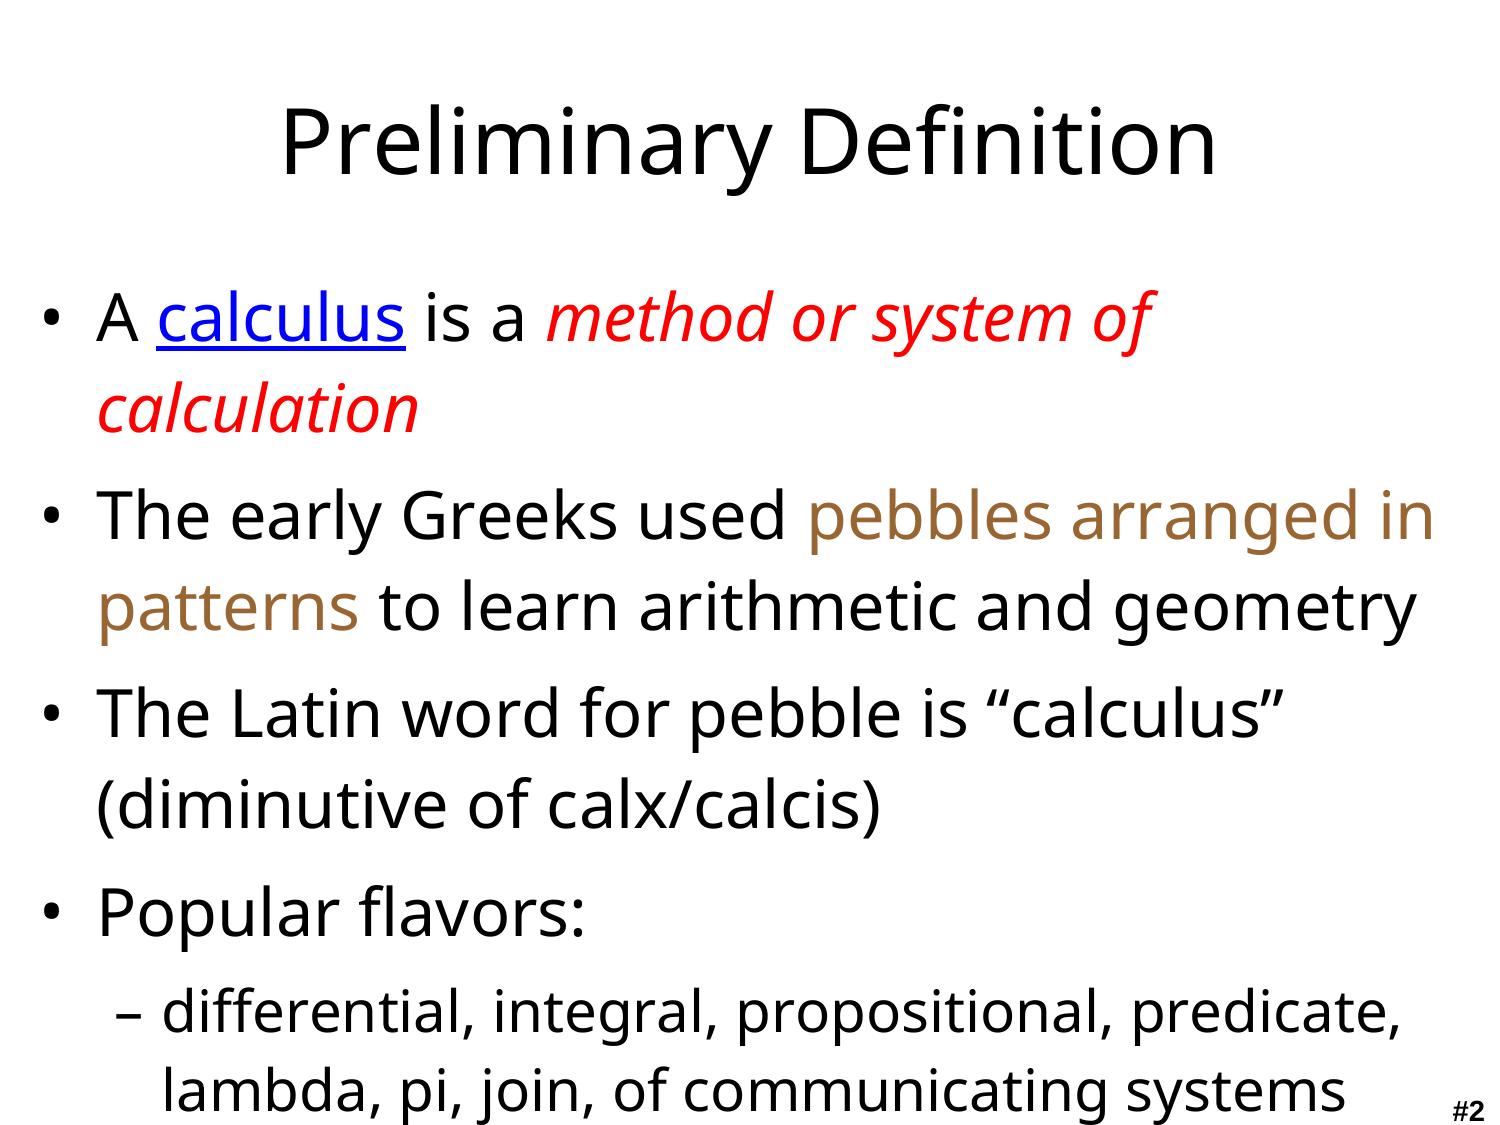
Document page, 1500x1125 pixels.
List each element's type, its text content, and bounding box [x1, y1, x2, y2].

list A calculus is a method or system of calculation The early Greeks used pebbles arranged in patterns to learn arithmetic and geometry The Latin word for pebble is “calculus” (diminutive of calx/calcis) Popular flavors: differential, integral, propositional, predicate, lambda, pi, join, of communicating systems [24, 262, 1476, 1101]
title Preliminary Definition [24, 45, 1476, 233]
